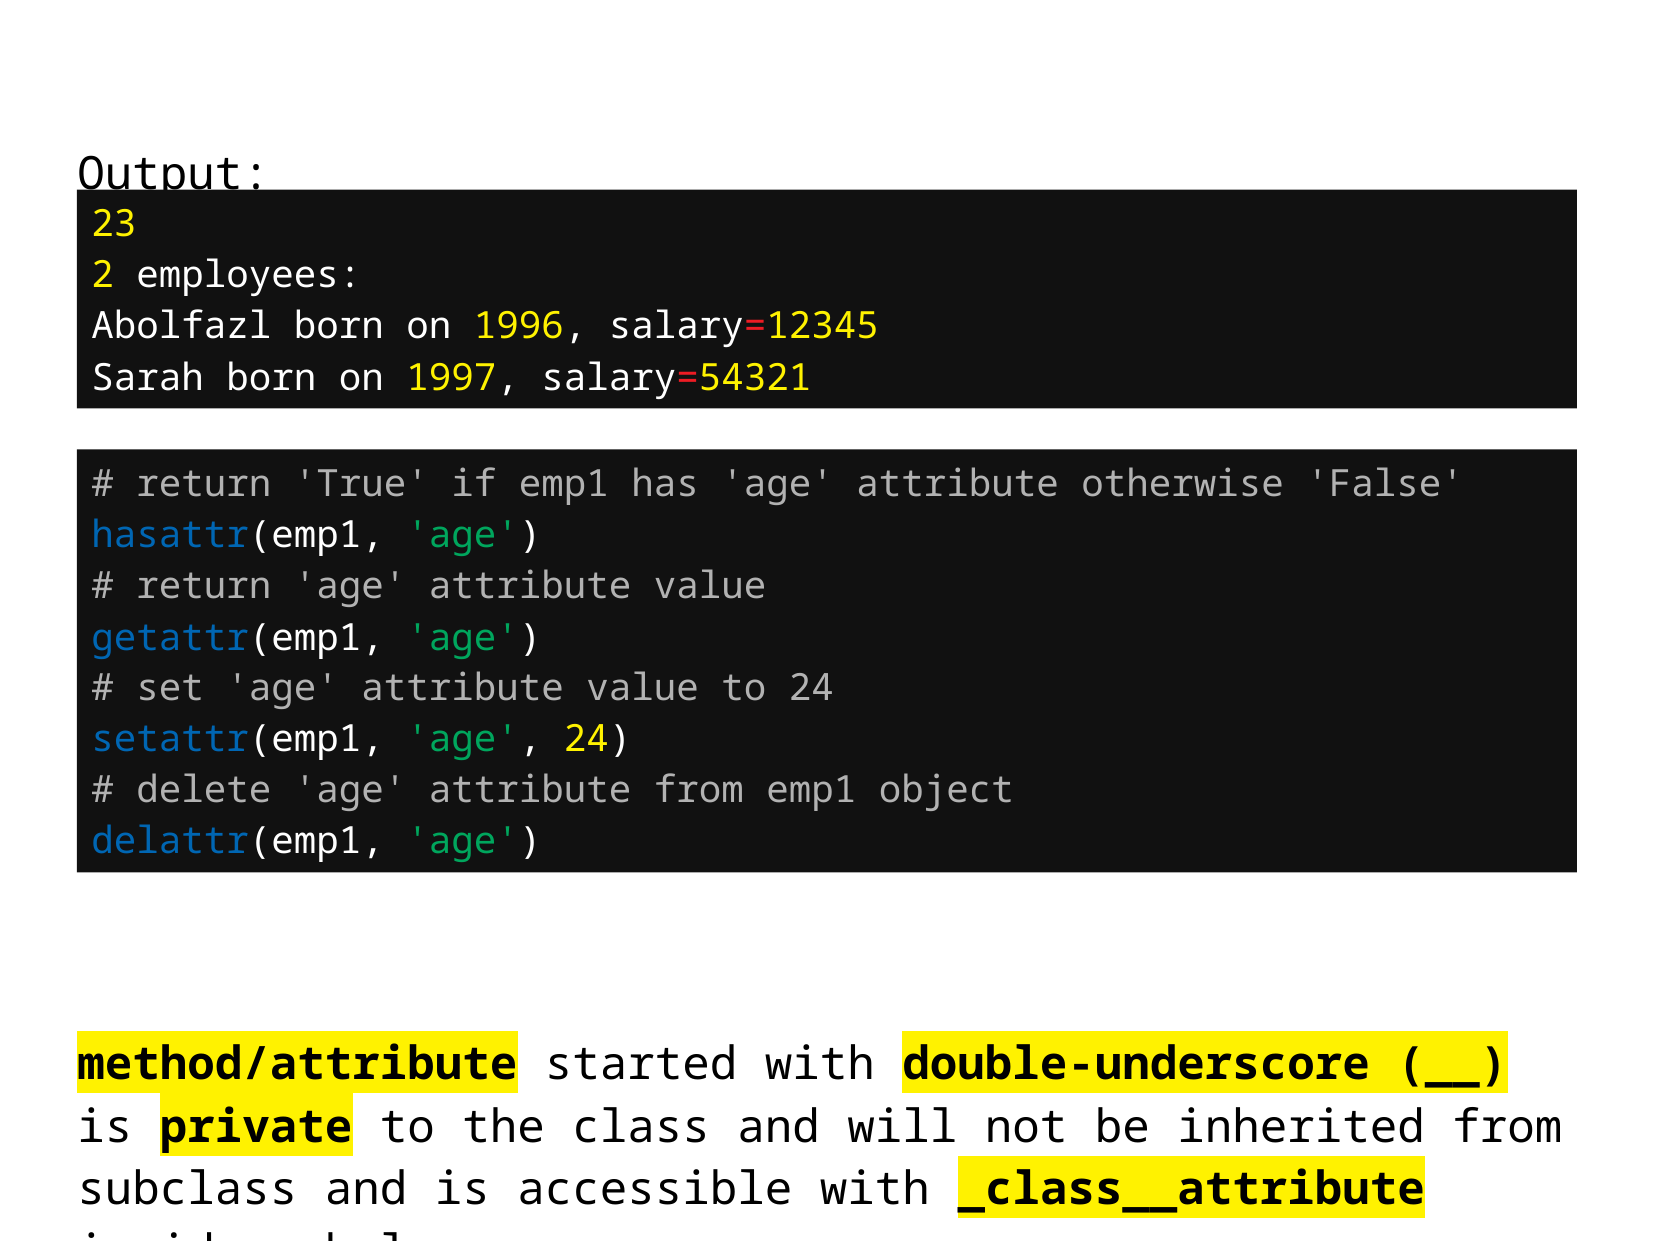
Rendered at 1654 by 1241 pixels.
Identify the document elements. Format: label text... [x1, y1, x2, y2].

text_box Output: Built-in class functions: method/attribute started with double-underscore (__) is private to the class and will not be inherited from subclass and is accessible with _class__attribute inside subclass. method/attribute started with underscore (_) is protected, but is accessible from subclass and directly. [62, 133, 1591, 1107]
text_box # return 'True' if emp1 has 'age' attribute otherwise 'False' hasattr(emp1, 'age') # return 'age' attribute value getattr(emp1, 'age') # set 'age' attribute value to 24 setattr(emp1, 'age', 24) # delete 'age' attribute from emp1 object delattr(emp1, 'age') [76, 449, 1577, 767]
text_box 23 2 employees: Abolfazl born on 1996, salary=12345 Sarah born on 1997, salary=54321 [76, 189, 1577, 356]
